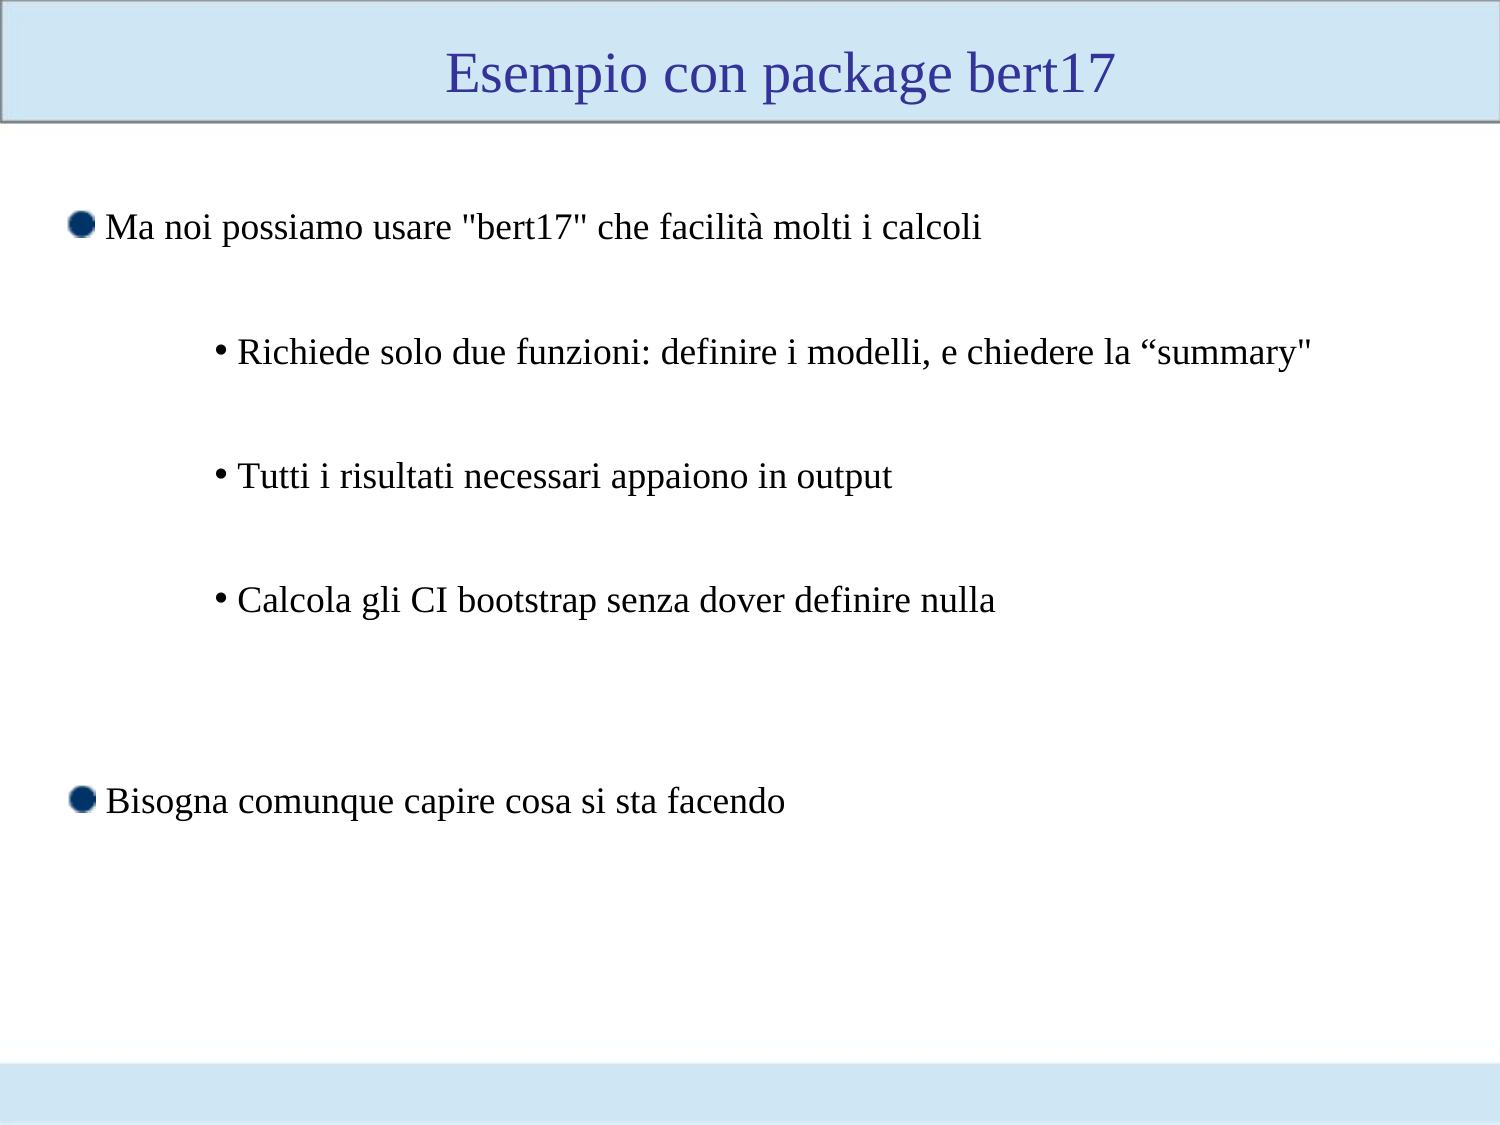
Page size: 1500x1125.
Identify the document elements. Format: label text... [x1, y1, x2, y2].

title Esempio con package bert17 [249, 21, 1313, 117]
picture [0, 0, 1500, 1125]
text_box Ma noi possiamo usare "bert17" che facilità molti i calcoli Richiede solo due funzioni: definire i modelli, e chiedere la “summary" Tutti i risultati necessari appaiono in output Calcola gli CI bootstrap senza dover definire nulla [49, 159, 1475, 628]
text_box Bisogna comunque capire cosa si sta facendo [50, 734, 1476, 831]
